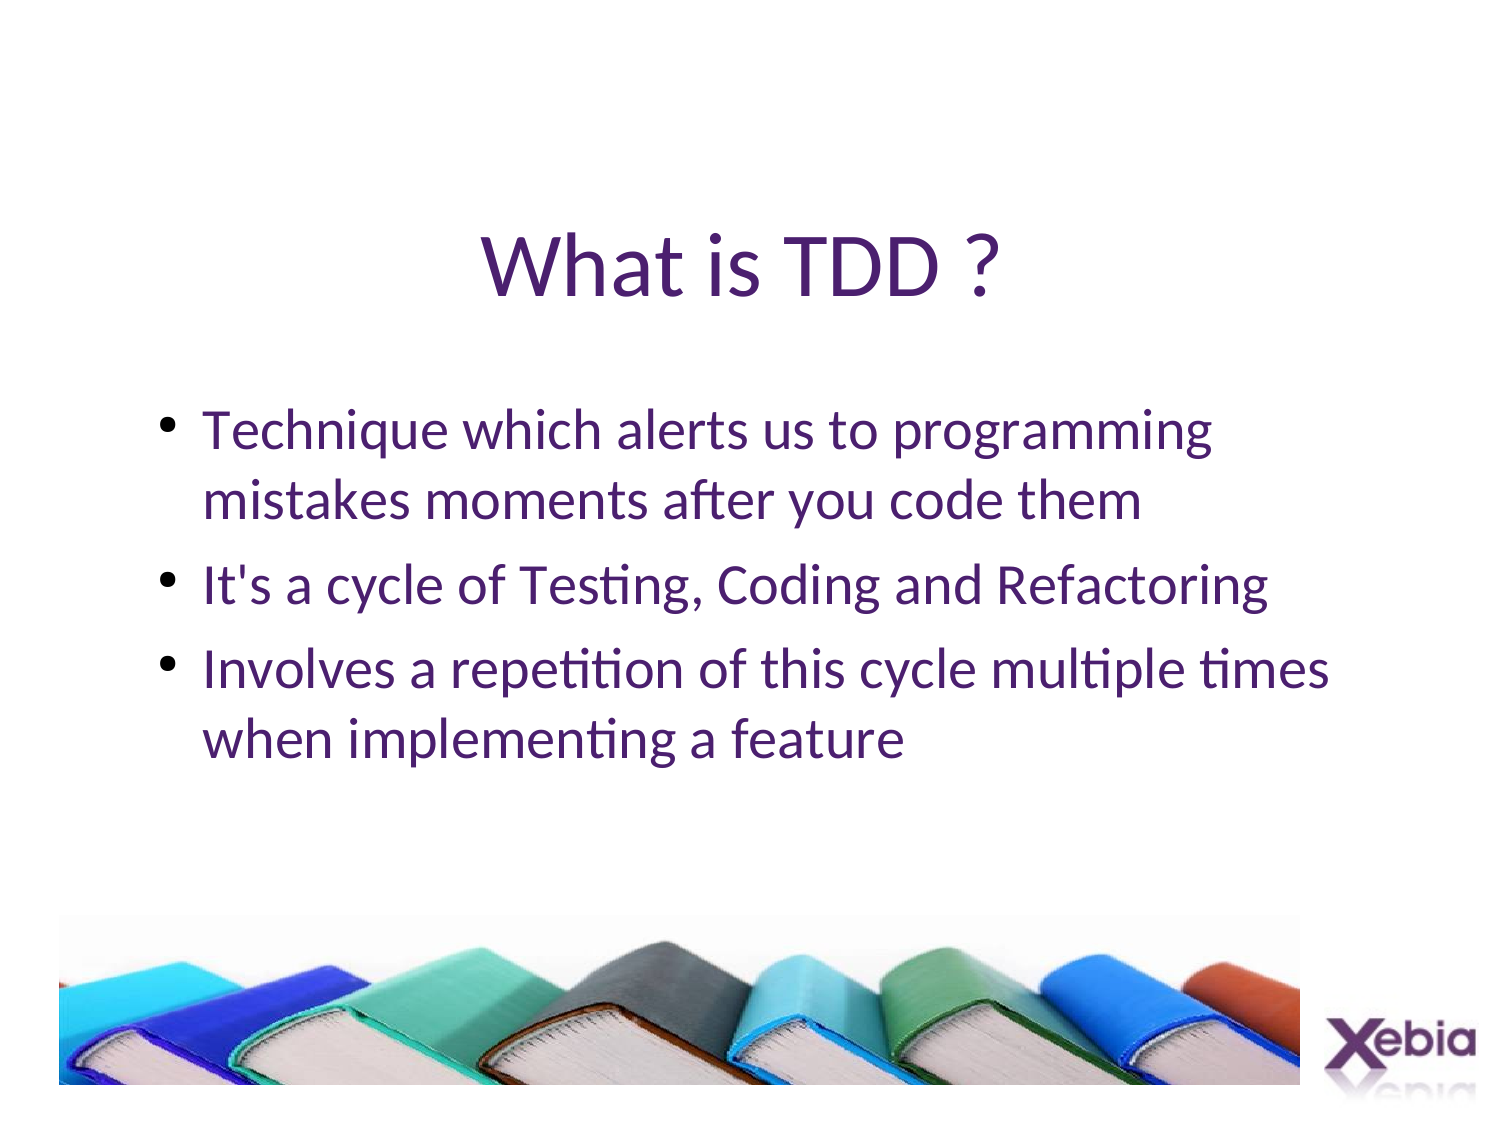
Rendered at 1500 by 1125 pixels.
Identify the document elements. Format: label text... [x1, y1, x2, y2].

list Technique which alerts us to programming mistakes moments after you code them It's a cycle of Testing, Coding and Refactoring Involves a repetition of this cycle multiple times when implementing a feature [67, 289, 1418, 1090]
picture [59, 1055, 67, 1085]
title What is TDD ? [67, 166, 1418, 289]
picture [59, 915, 67, 1055]
picture [1324, 970, 1479, 1125]
